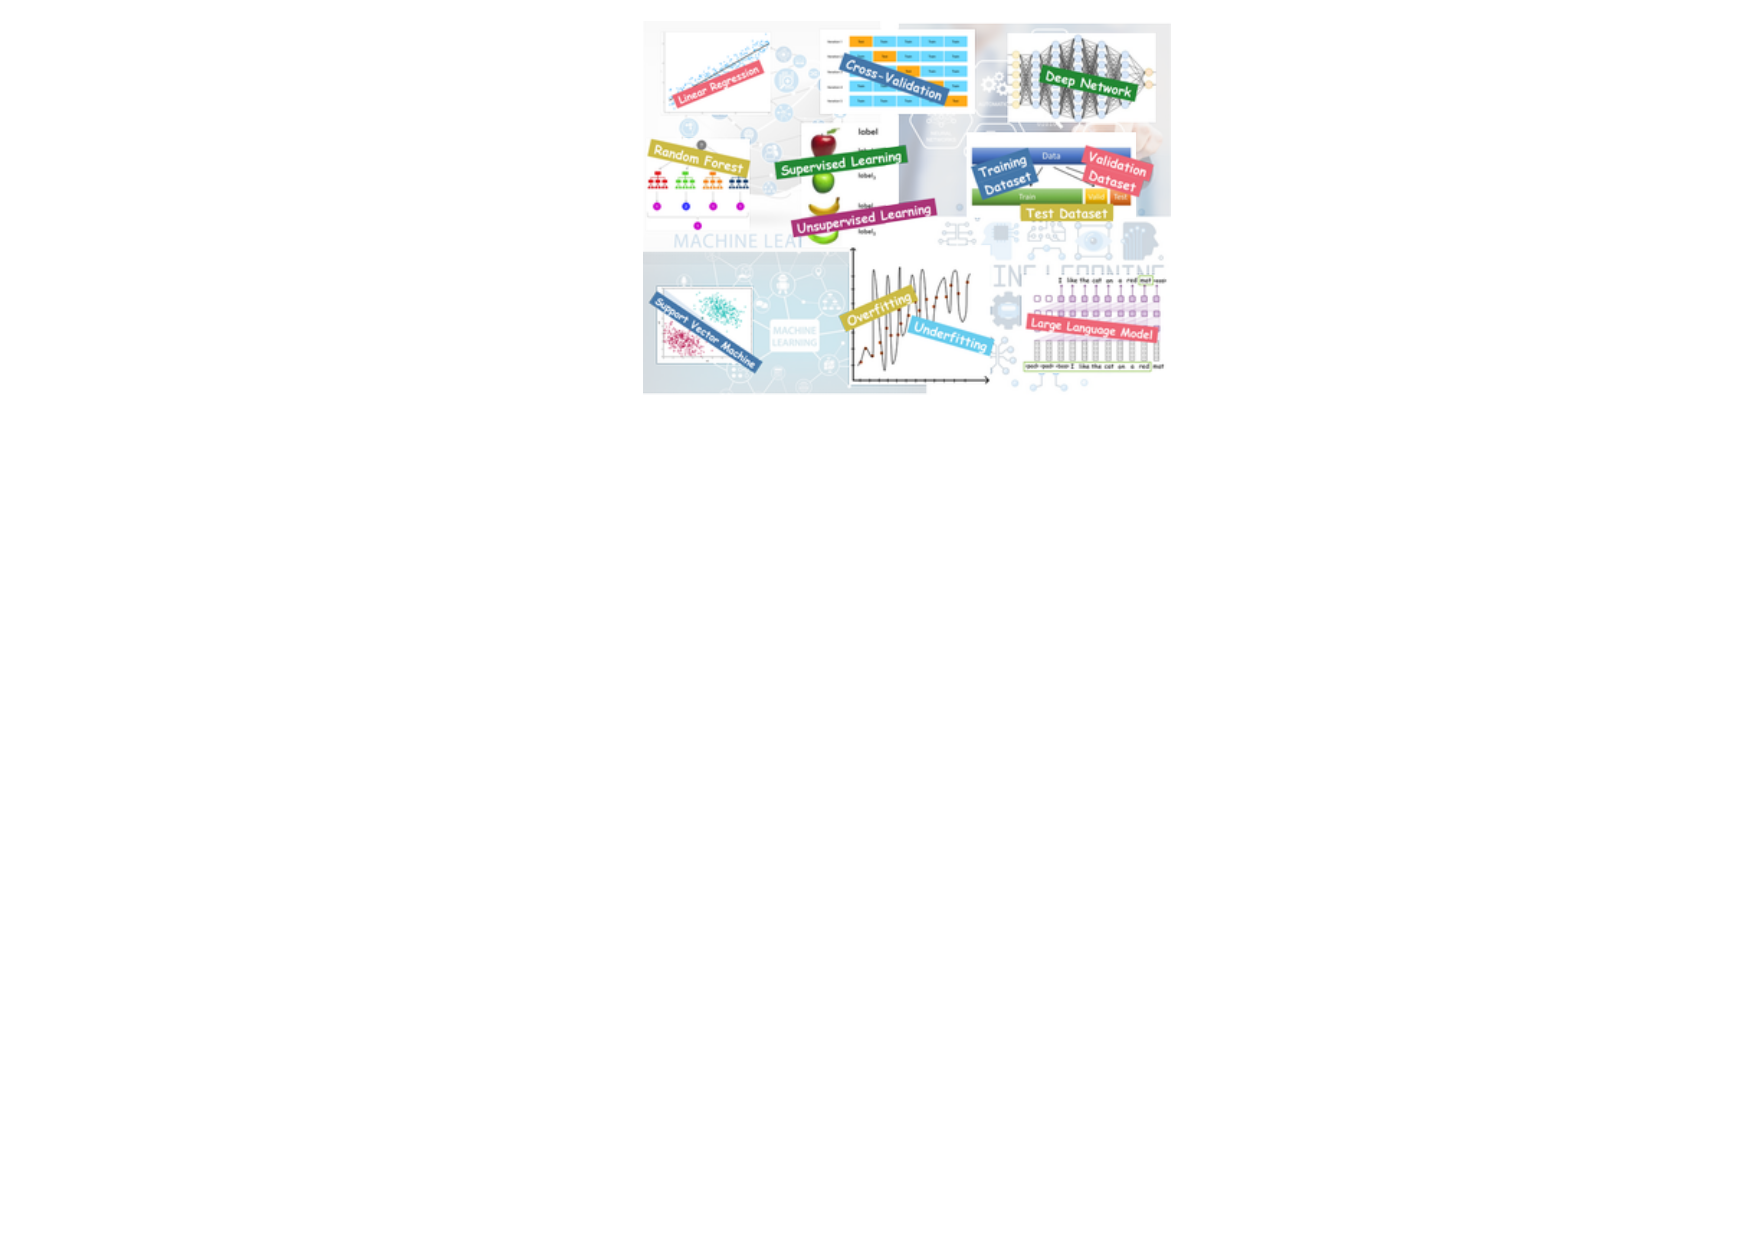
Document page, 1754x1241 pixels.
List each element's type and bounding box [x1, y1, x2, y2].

picture [643, 21, 1171, 395]
